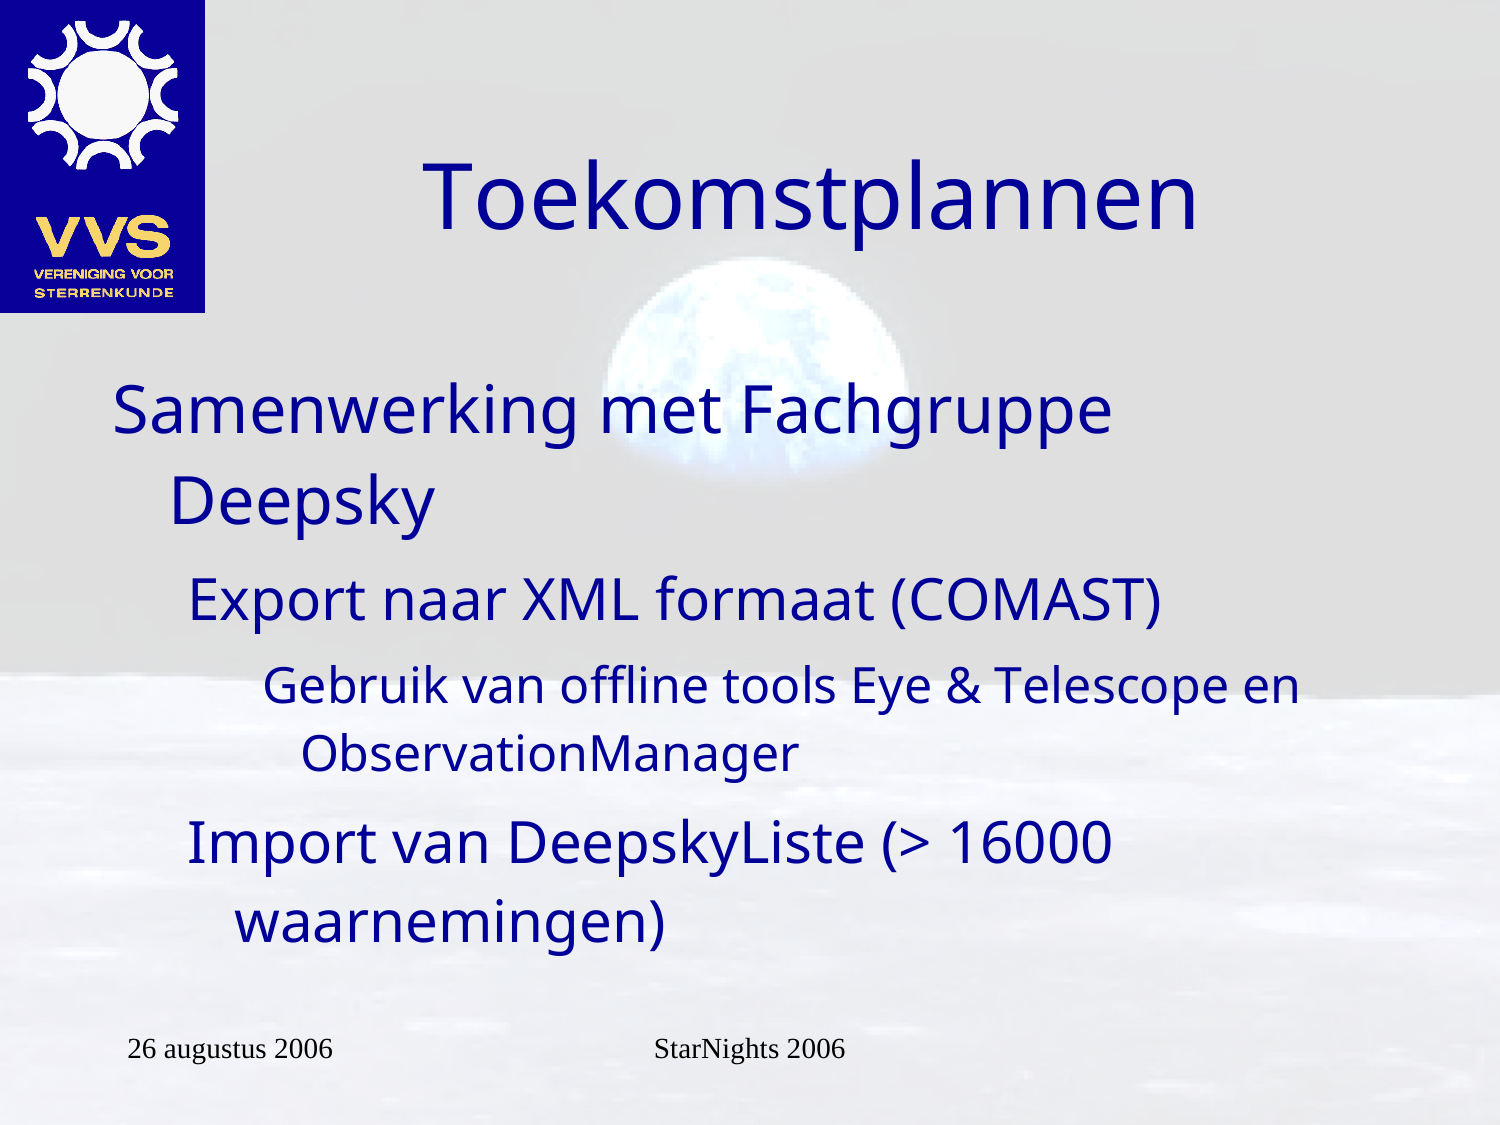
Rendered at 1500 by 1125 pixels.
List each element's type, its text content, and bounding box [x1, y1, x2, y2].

list Samenwerking met Fachgruppe Deepsky Export naar XML formaat (COMAST) Gebruik van offline tools Eye & Telescope en ObservationManager Import van DeepskyListe (> 16000 waarnemingen) [112, 362, 1388, 1001]
title Toekomstplannen [237, 76, 1388, 312]
picture [0, 0, 205, 313]
